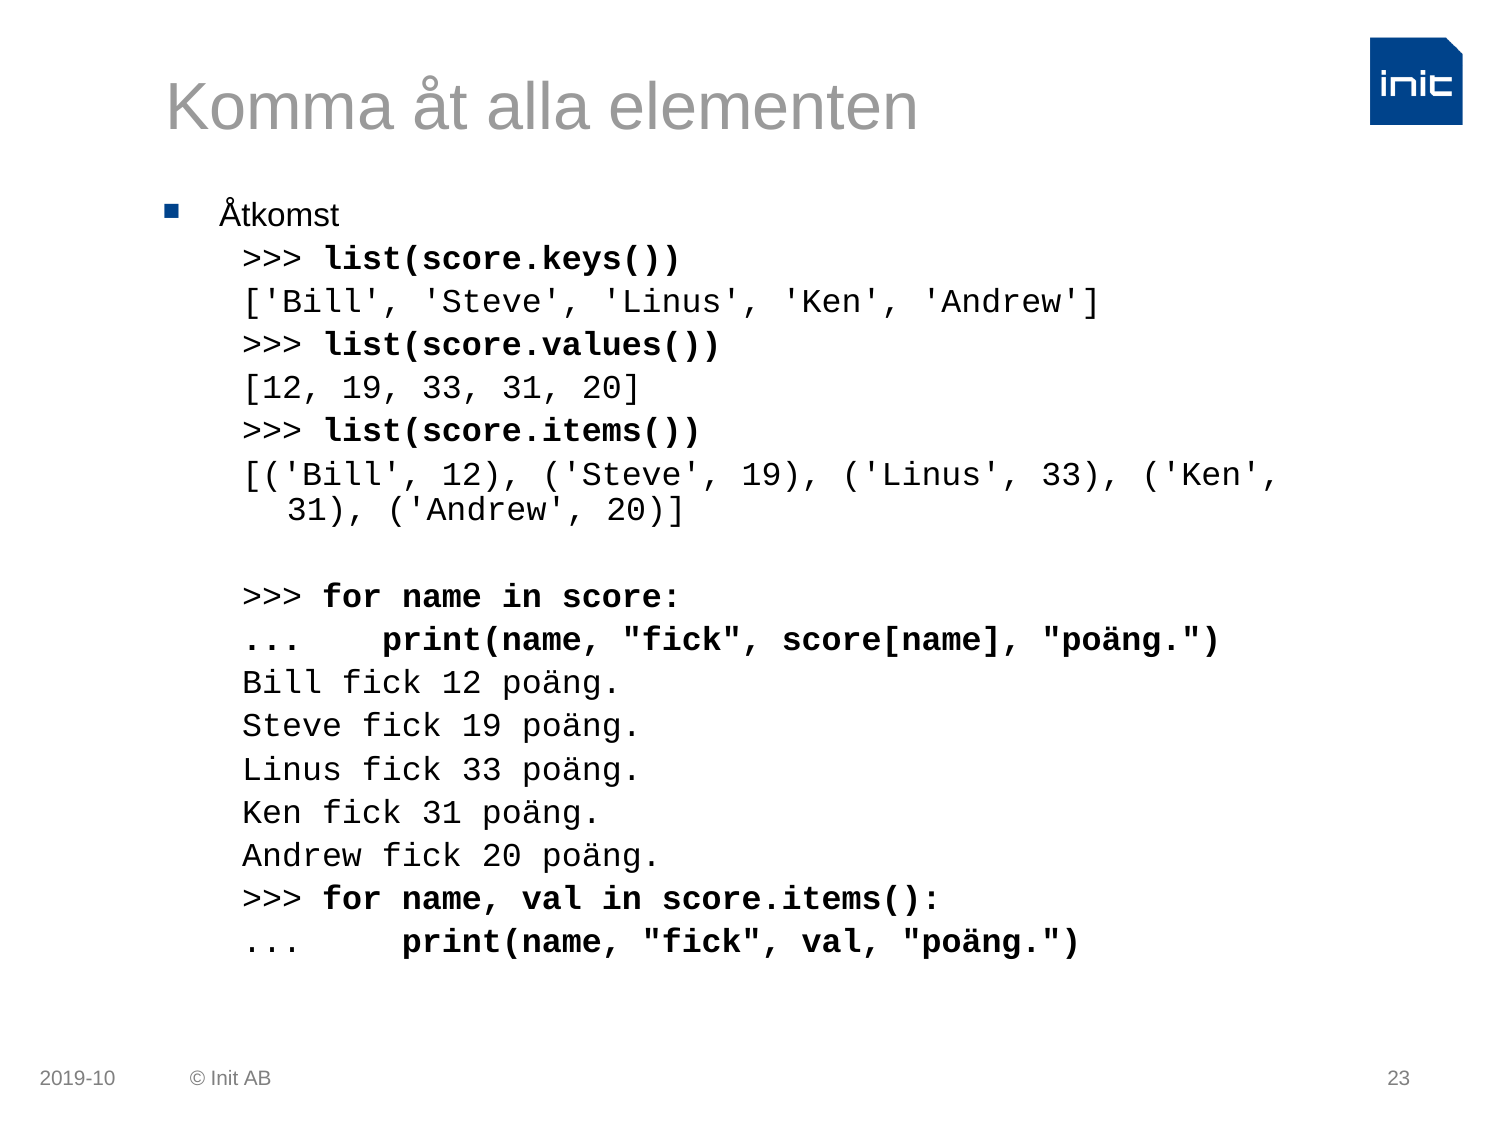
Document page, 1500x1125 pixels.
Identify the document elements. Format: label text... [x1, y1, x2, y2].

text_box 2019-10 [24, 1037, 151, 1098]
text_box Komma åt alla elementen [150, 0, 1351, 151]
text_box © Init AB [174, 1037, 1326, 1098]
text_box Åtkomst >>> list(score.keys()) ['Bill', 'Steve', 'Linus', 'Ken', 'Andrew'] >>> list(score.values()) [12, 19, 33, 31, 20] >>> list(score.items()) [('Bill', 12), ('Steve', 19), ('Linus', 33), ('Ken', 31), ('Andrew', 20)] >>> for name in score: ... print(name, "fick", score[name], "poäng.") Bill fick 12 poäng. Steve fick 19 poäng. Linus fick 33 poäng. Ken fick 31 poäng. Andrew fick 20 poäng. >>> for name, val in score.items(): ... print(name, "fick", val, "poäng.") [150, 189, 1351, 972]
picture [1370, 37, 1463, 125]
text_box <nummer> [1350, 1037, 1426, 1098]
